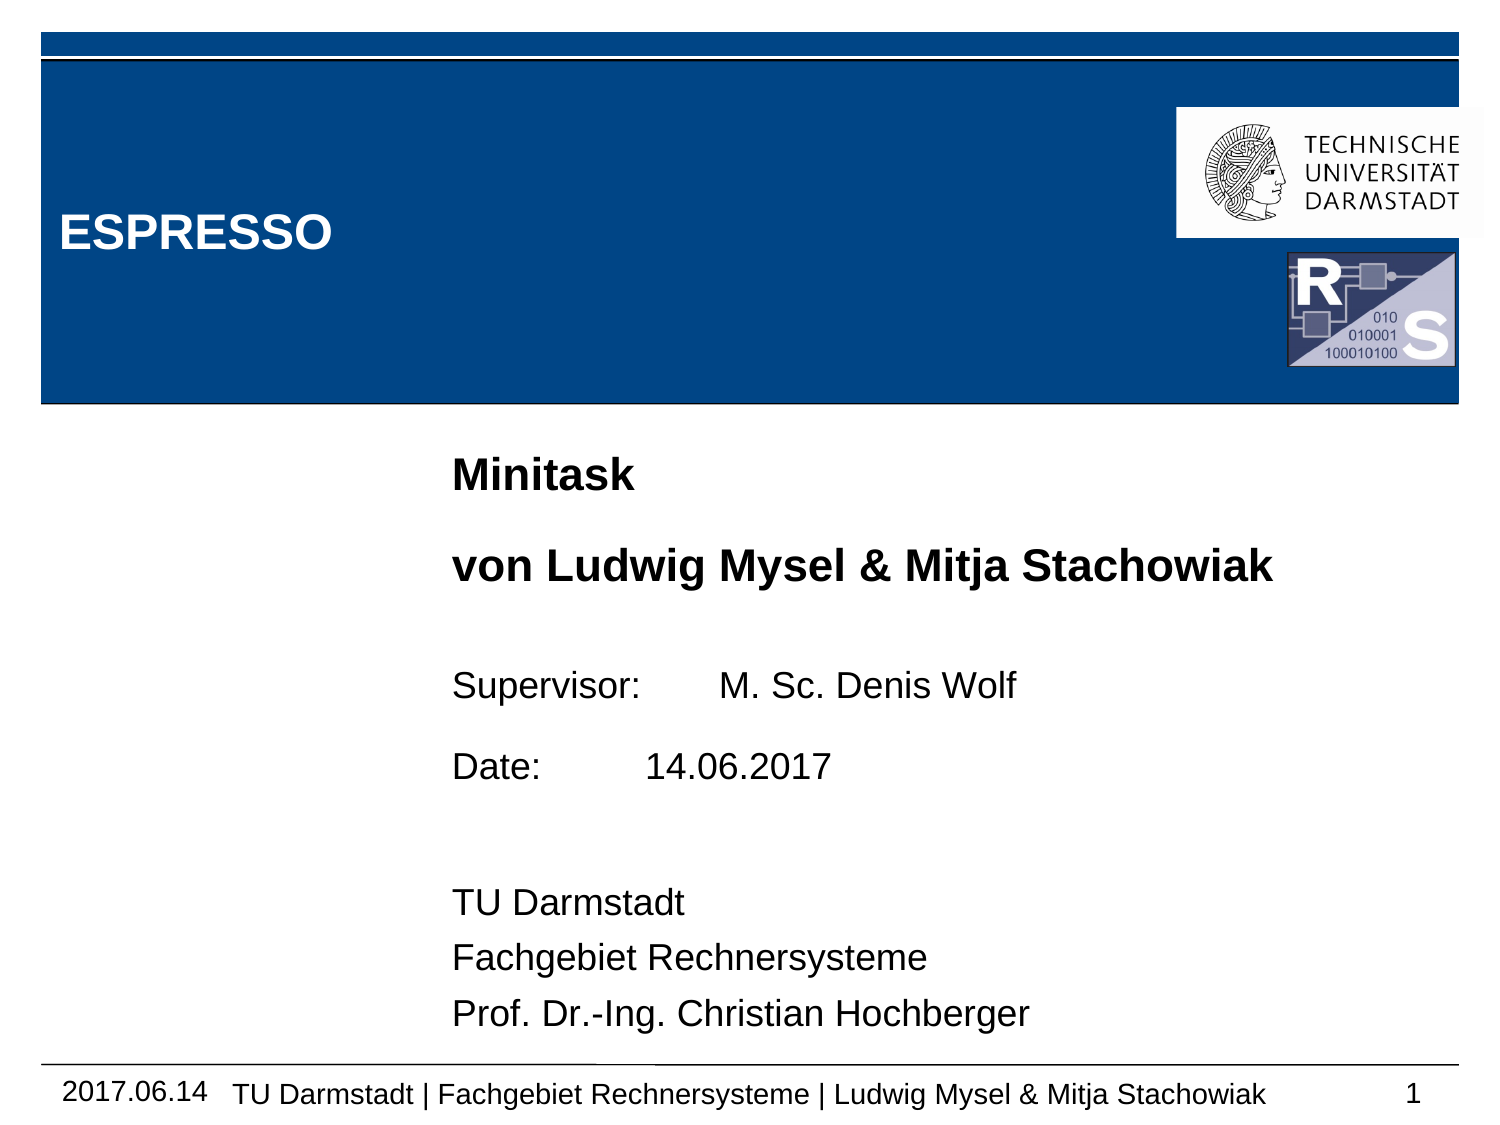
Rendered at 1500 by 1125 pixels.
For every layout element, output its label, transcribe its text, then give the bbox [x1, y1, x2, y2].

title ESPRESSO [58, 80, 1146, 379]
picture [1287, 252, 1456, 367]
picture [1176, 107, 1484, 238]
list Minitask von Ludwig Mysel & Mitja Stachowiak Supervisor: M. Sc. Denis Wolf Date: 14.06.2017 TU Darmstadt Fachgebiet Rechnersysteme Prof. Dr.-Ing. Christian Hochberger [436, 436, 1459, 1096]
